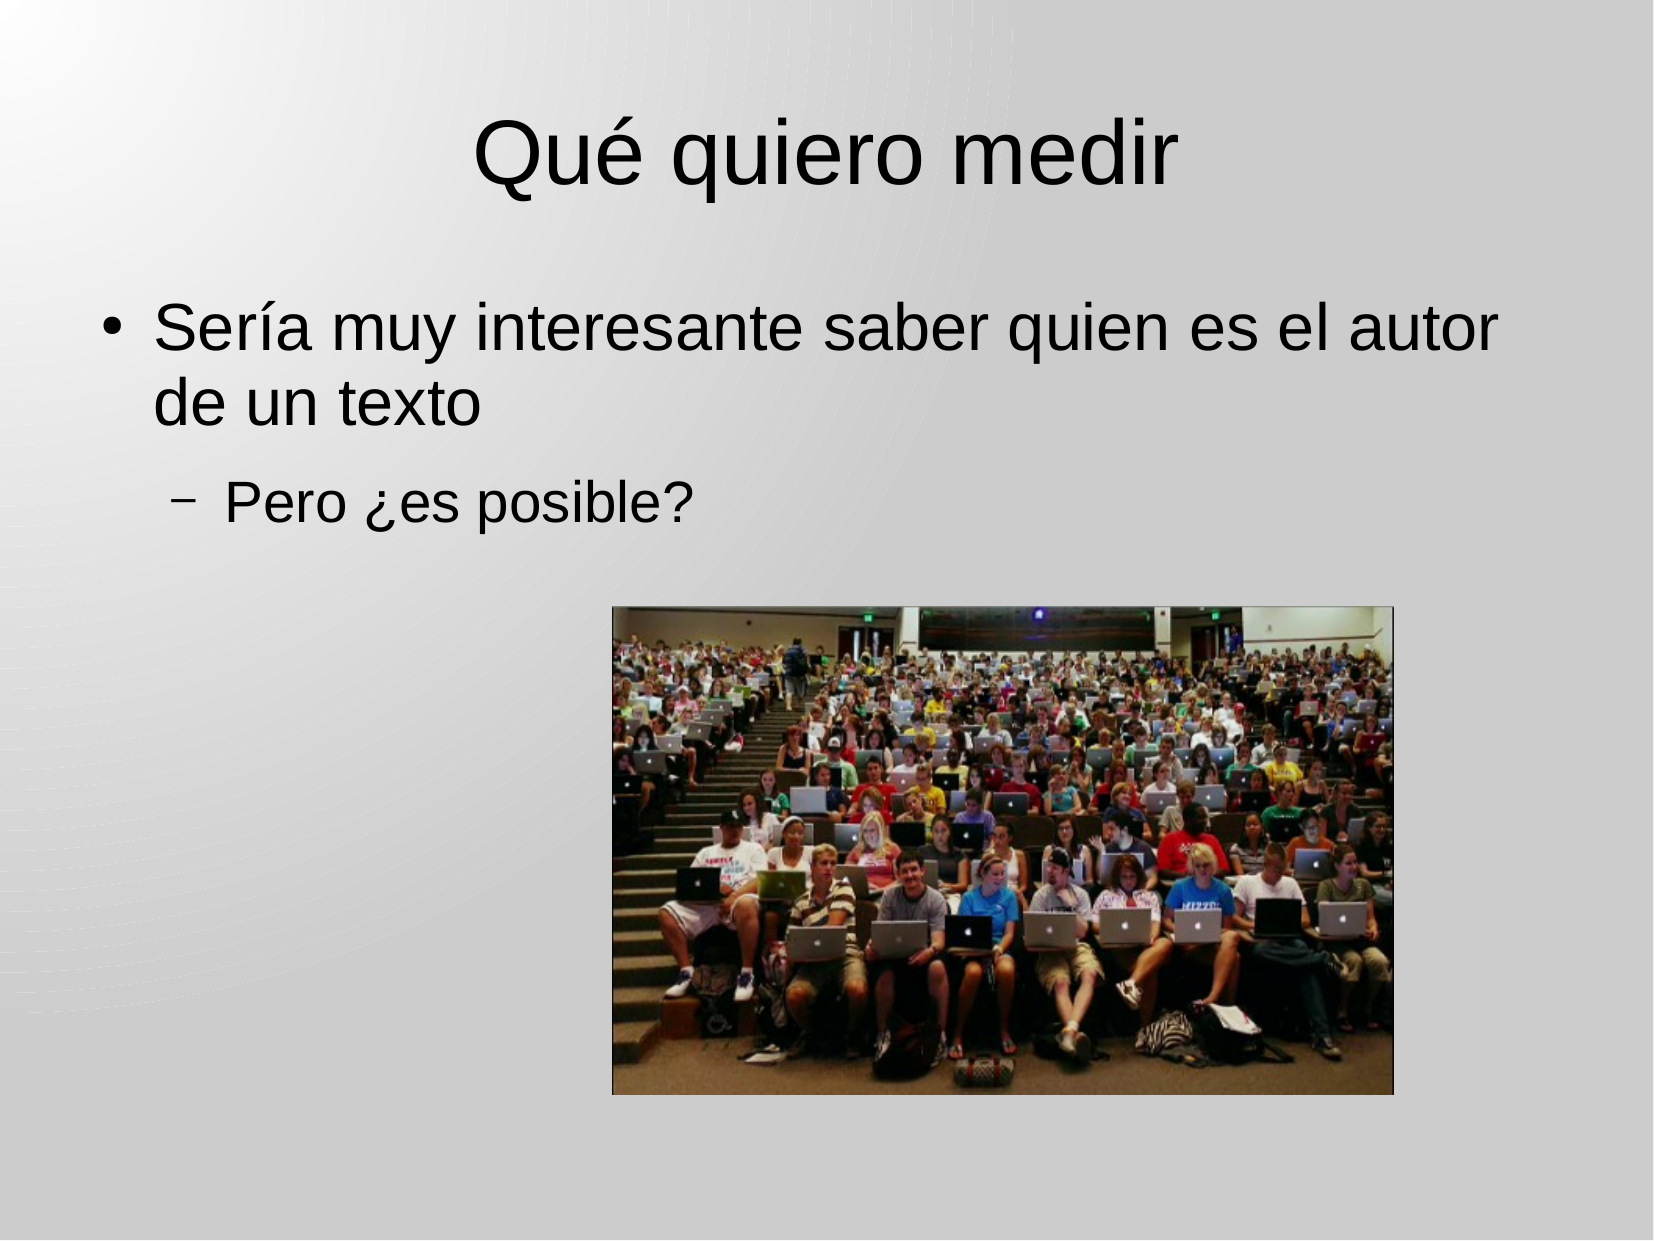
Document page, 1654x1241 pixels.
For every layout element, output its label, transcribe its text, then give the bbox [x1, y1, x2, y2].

title Qué quiero medir [82, 49, 1571, 257]
picture [612, 606, 1394, 1095]
list Sería muy interesante saber quien es el autor de un texto Pero ¿es posible? [82, 290, 1538, 1109]
